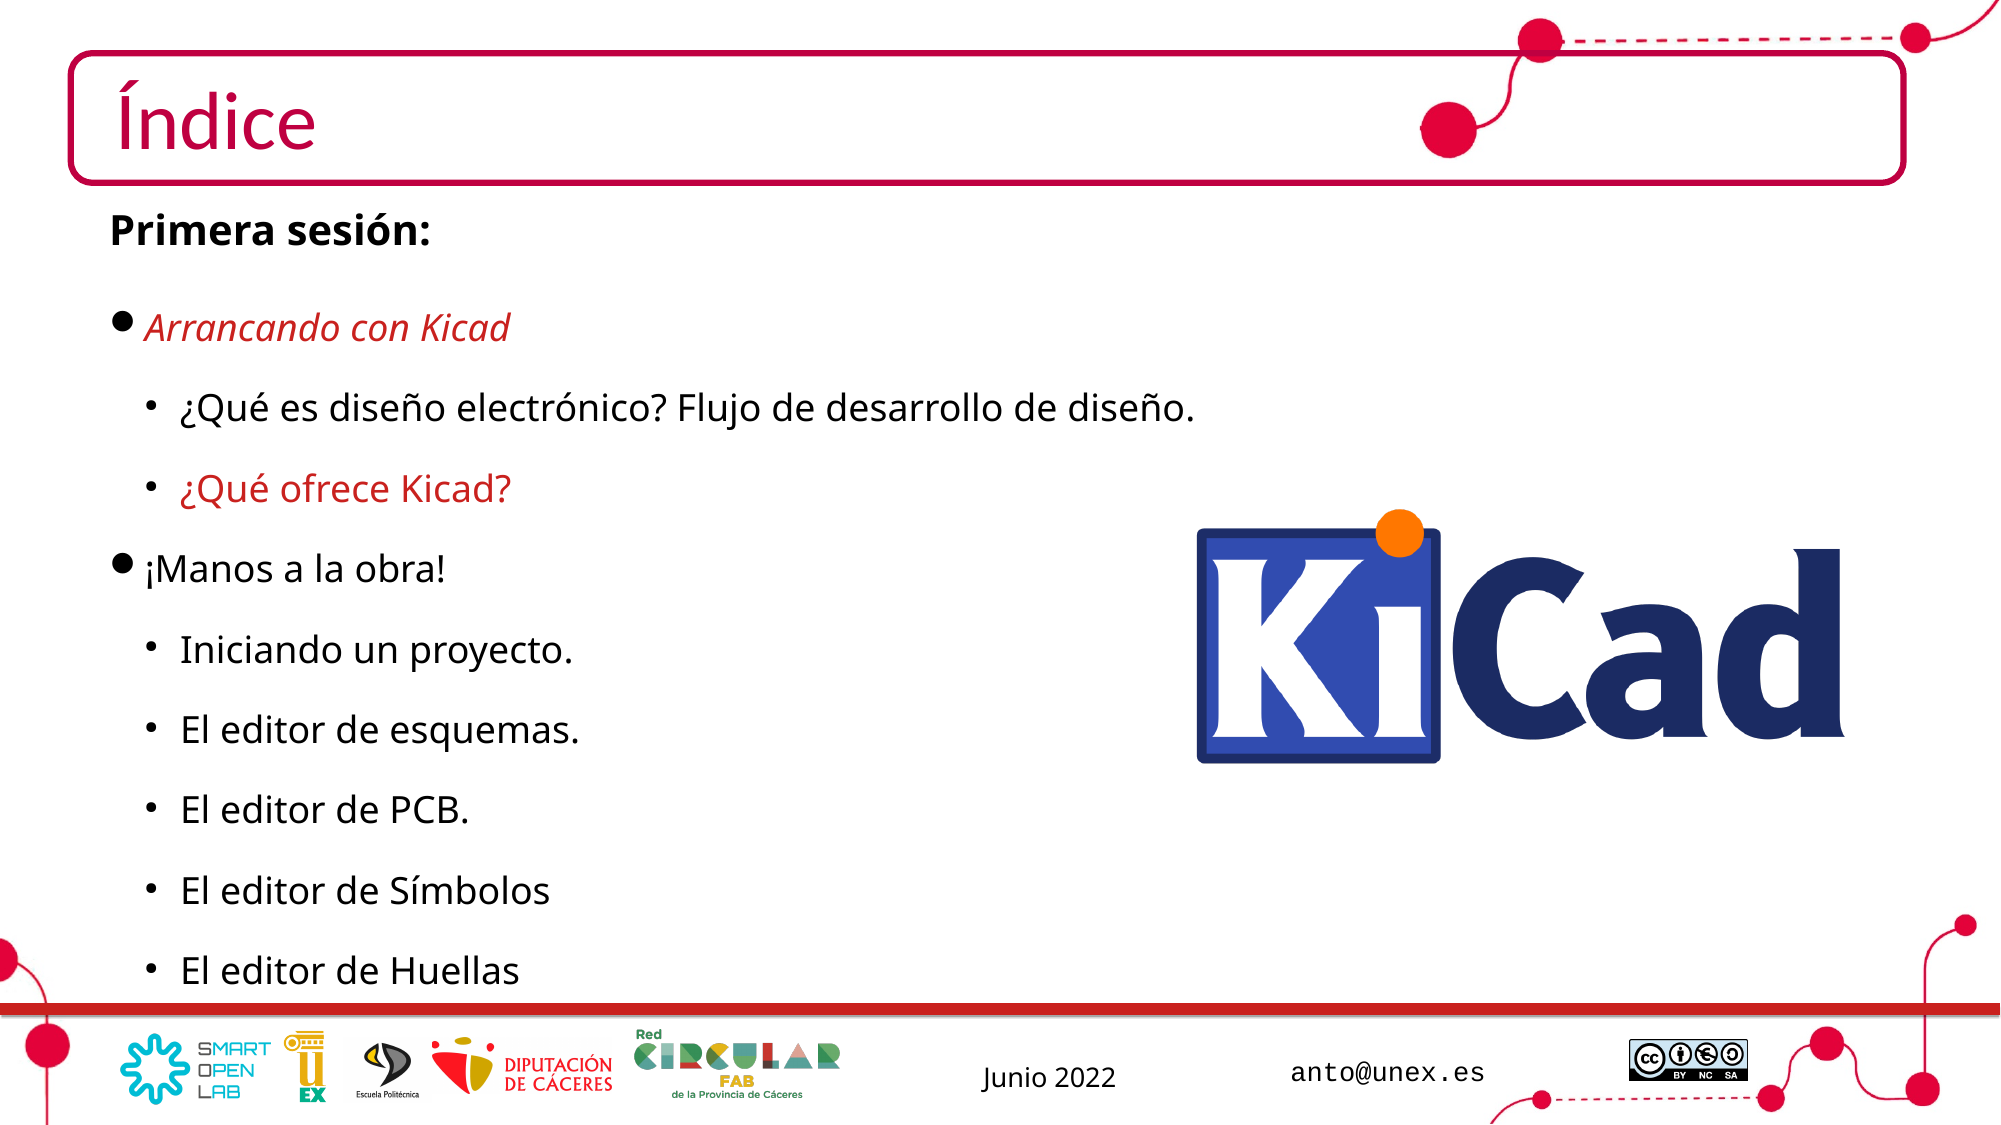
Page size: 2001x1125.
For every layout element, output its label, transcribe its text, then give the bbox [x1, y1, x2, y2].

picture [634, 1029, 840, 1098]
picture [118, 1031, 273, 1107]
picture [276, 1022, 335, 1111]
picture [1629, 1039, 1748, 1081]
picture [1181, 496, 1855, 772]
text_box Índice [1903, 70, 1916, 176]
picture [343, 1037, 612, 1103]
text_box Índice [101, 70, 1900, 176]
text_box Primera sesión: Arrancando con Kicad ¿Qué es diseño electrónico? Flujo de desarrollo de diseño. ¿Qué ofrece Kicad? ¡Manos a la obra! Iniciando un proyecto. El editor de esquemas. El editor de PCB. El editor de Símbolos El editor de Huellas [94, 196, 1909, 827]
